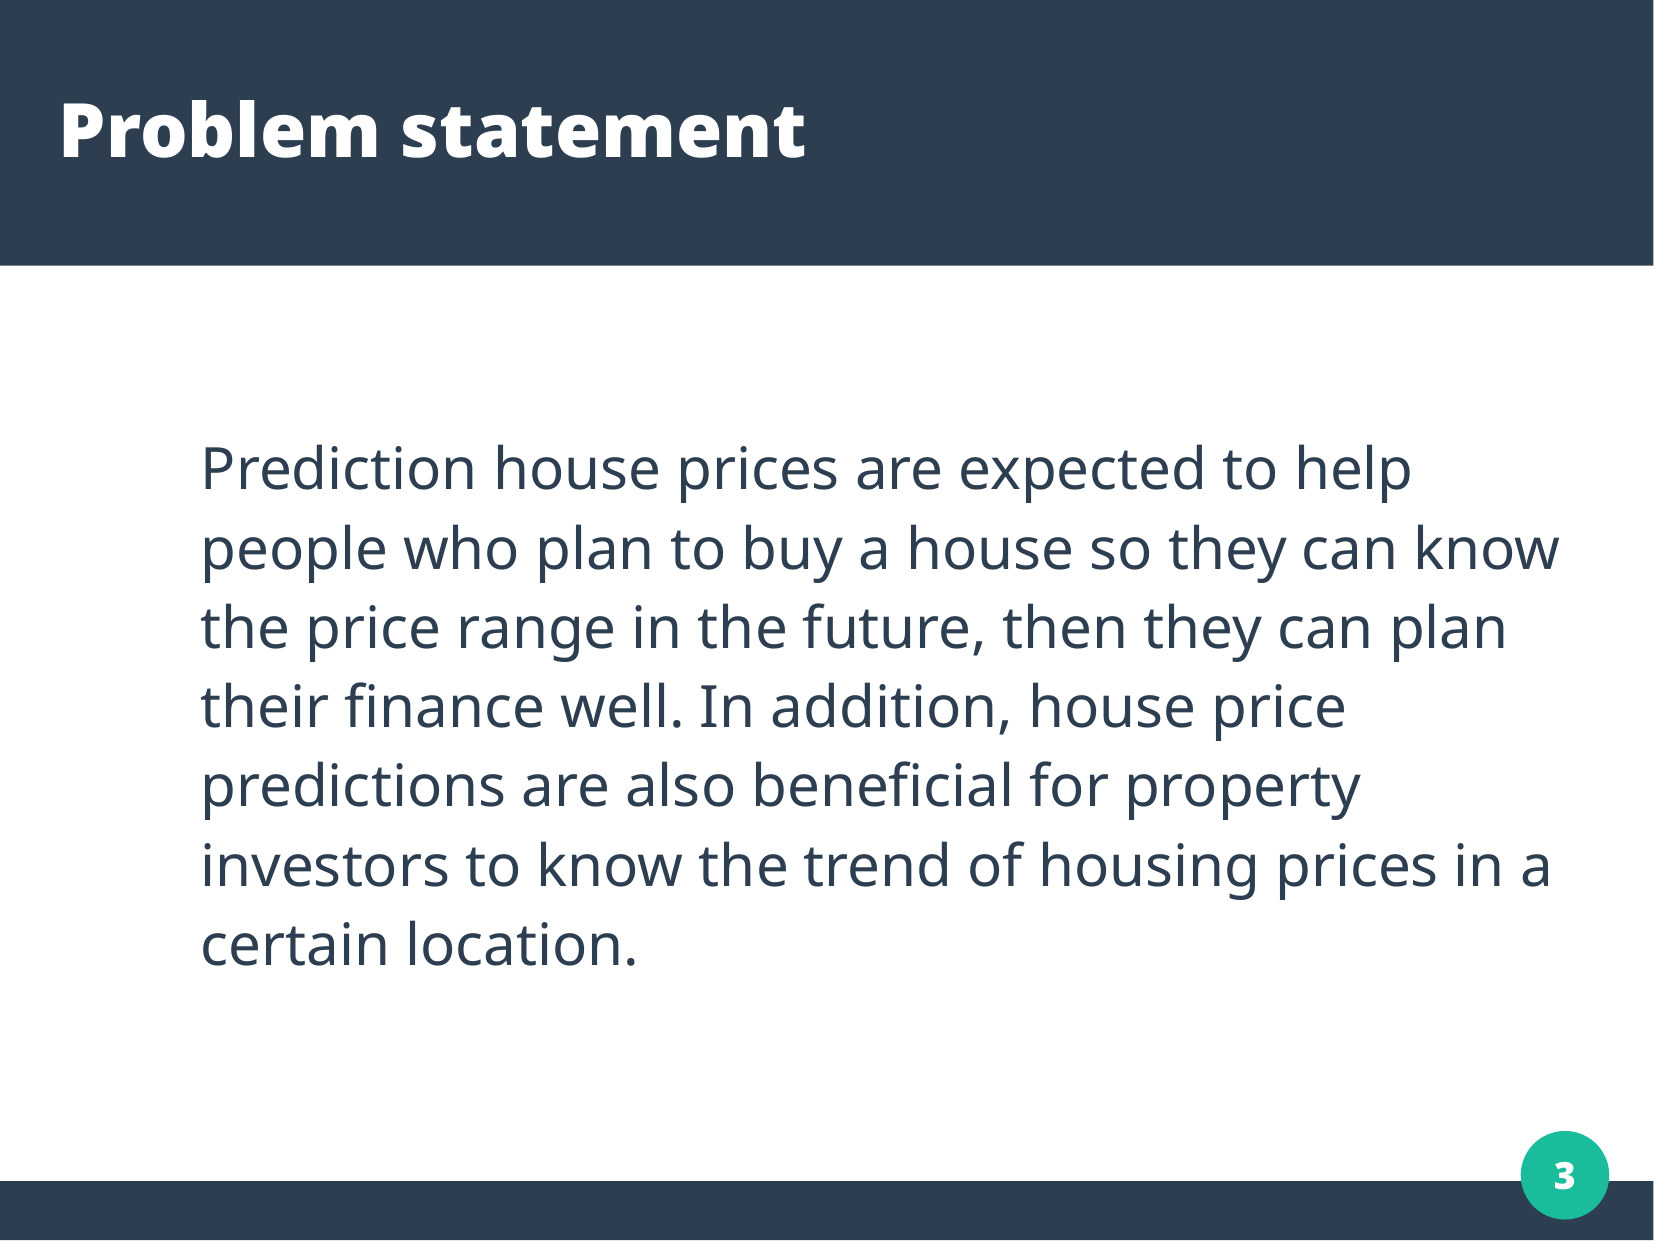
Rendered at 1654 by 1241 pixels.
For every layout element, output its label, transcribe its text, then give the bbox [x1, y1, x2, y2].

list Prediction house prices are expected to help people who plan to buy a house so they can know the price range in the future, then they can plan their finance well. In addition, house price predictions are also beneficial for property investors to know the trend of housing prices in a certain location. [59, 324, 1595, 1152]
title Problem statement [59, 49, 1595, 207]
